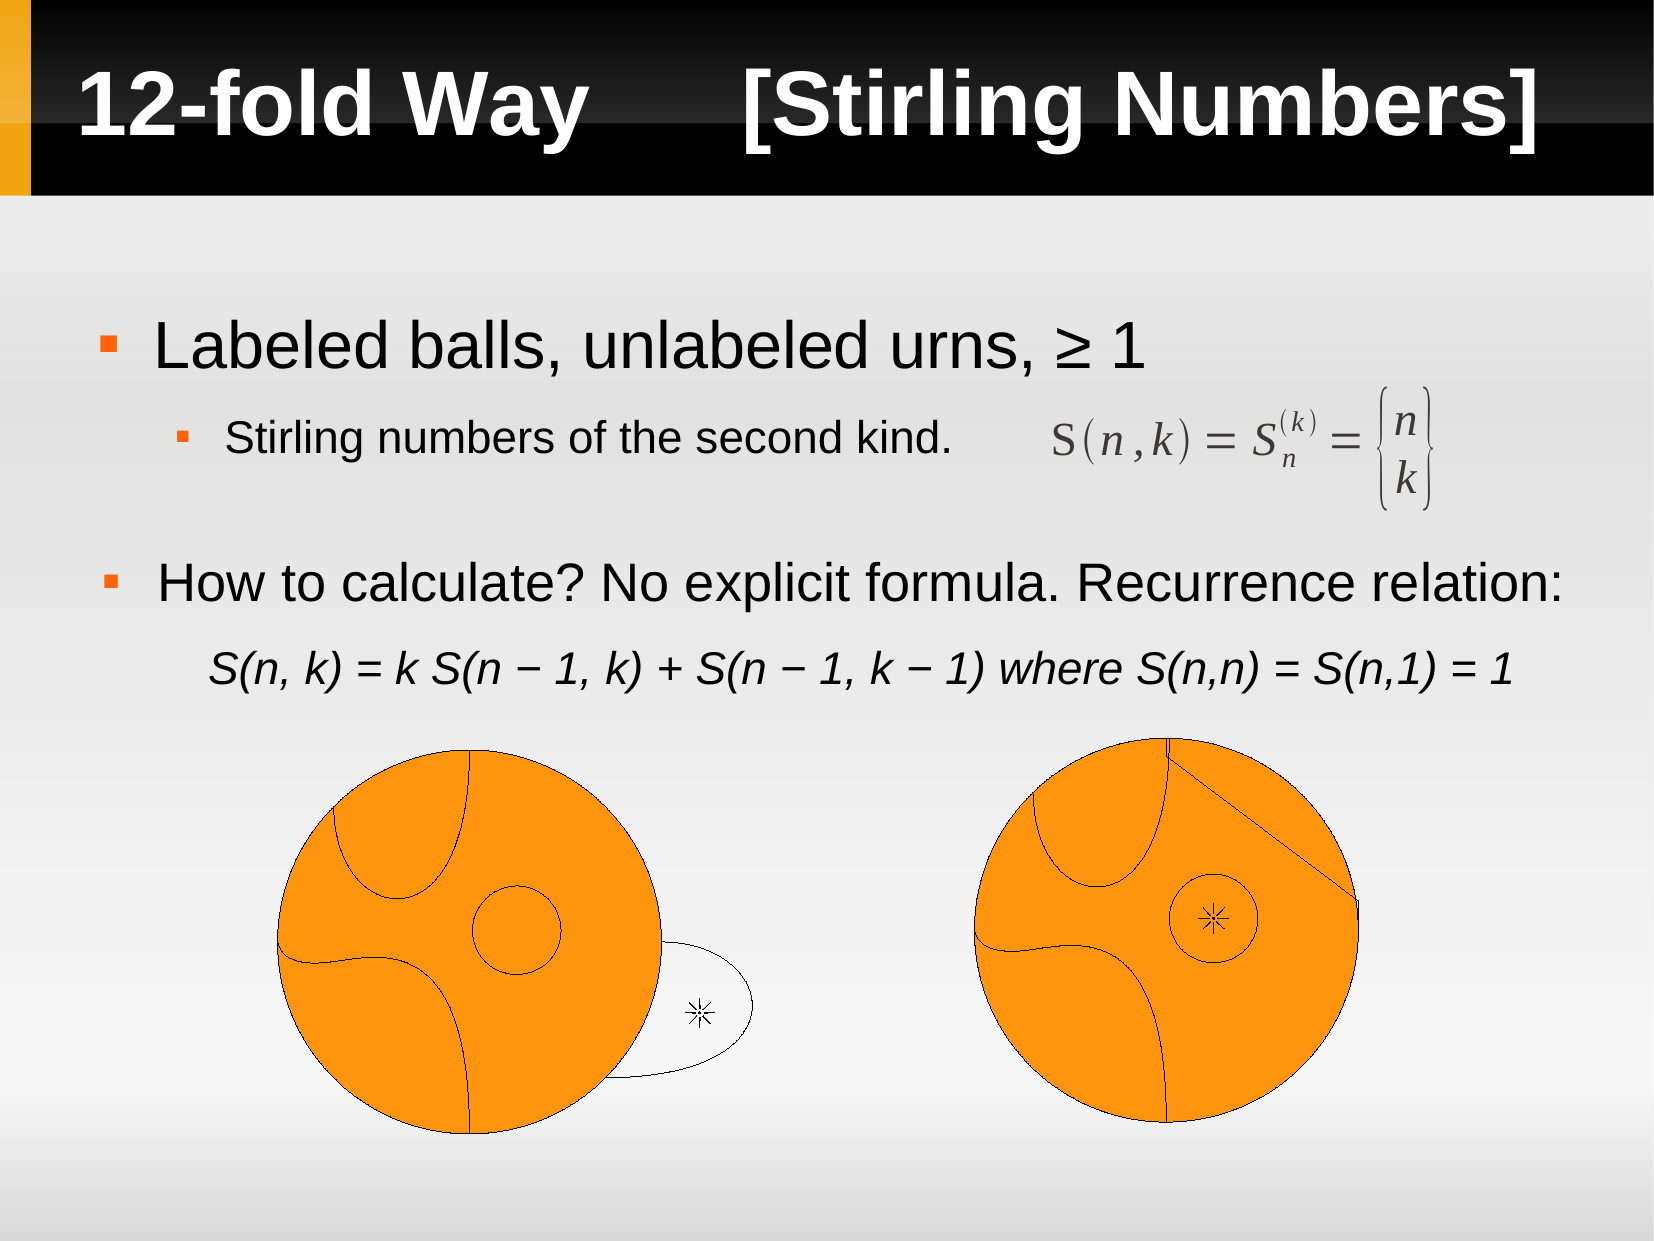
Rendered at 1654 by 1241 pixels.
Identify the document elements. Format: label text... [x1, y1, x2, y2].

picture [0, 0, 1654, 1241]
text_box [689, 1002, 697, 1010]
text_box [277, 750, 662, 1134]
chart [1044, 383, 1447, 513]
text_box [689, 1015, 697, 1024]
list Labeled balls, unlabeled urns, ≥ 1 Stirling numbers of the second kind. How to calculate? No explicit formula. Recurrence relation: S(n, k) = k S(n − 1, k) + S(n − 1, k − 1) where S(n,n) = S(n,1) = 1 [82, 307, 1571, 1104]
text_box [974, 738, 1359, 1123]
text_box [702, 1015, 711, 1024]
title 12-fold Way [Stirling Numbers] [76, 7, 1565, 200]
text_box [702, 1002, 711, 1010]
